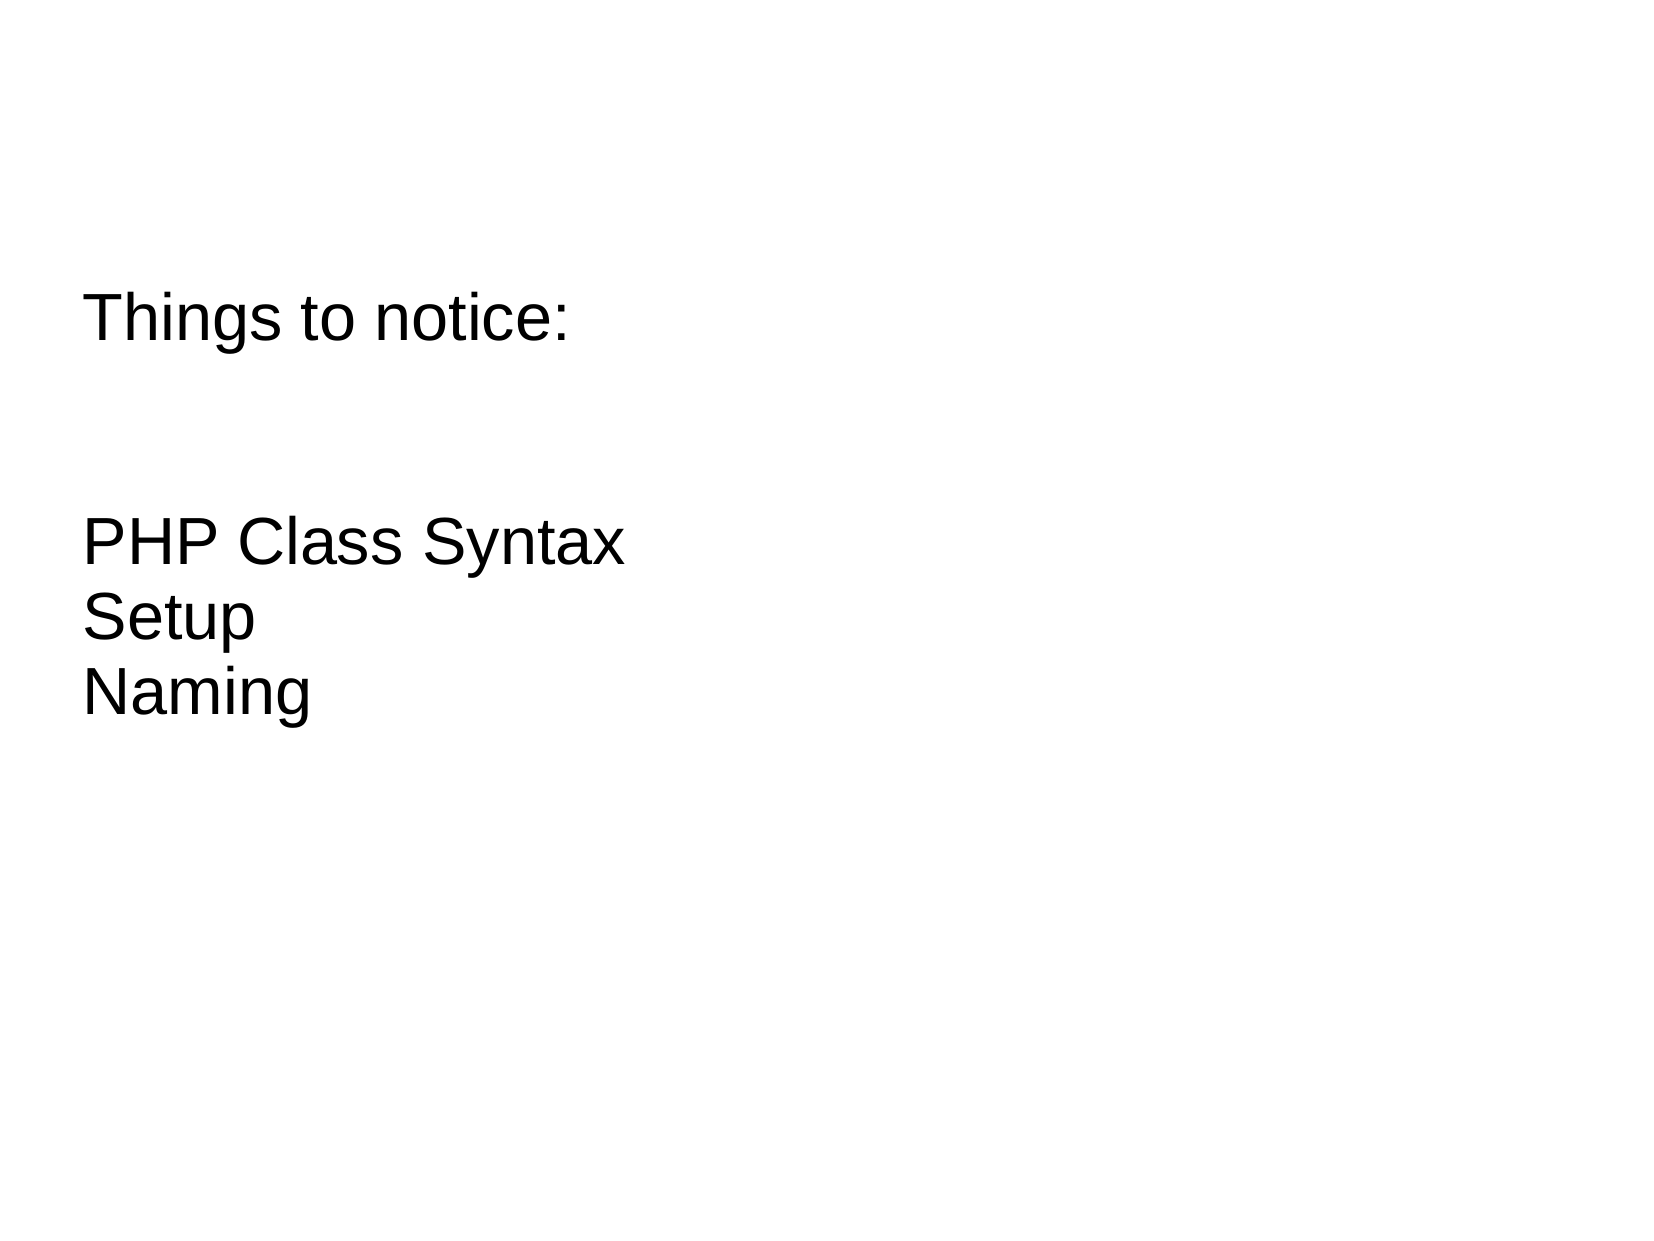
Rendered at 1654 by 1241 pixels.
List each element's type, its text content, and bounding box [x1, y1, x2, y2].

subtitle Things to notice: PHP Class Syntax Setup Naming [82, 56, 1571, 1102]
